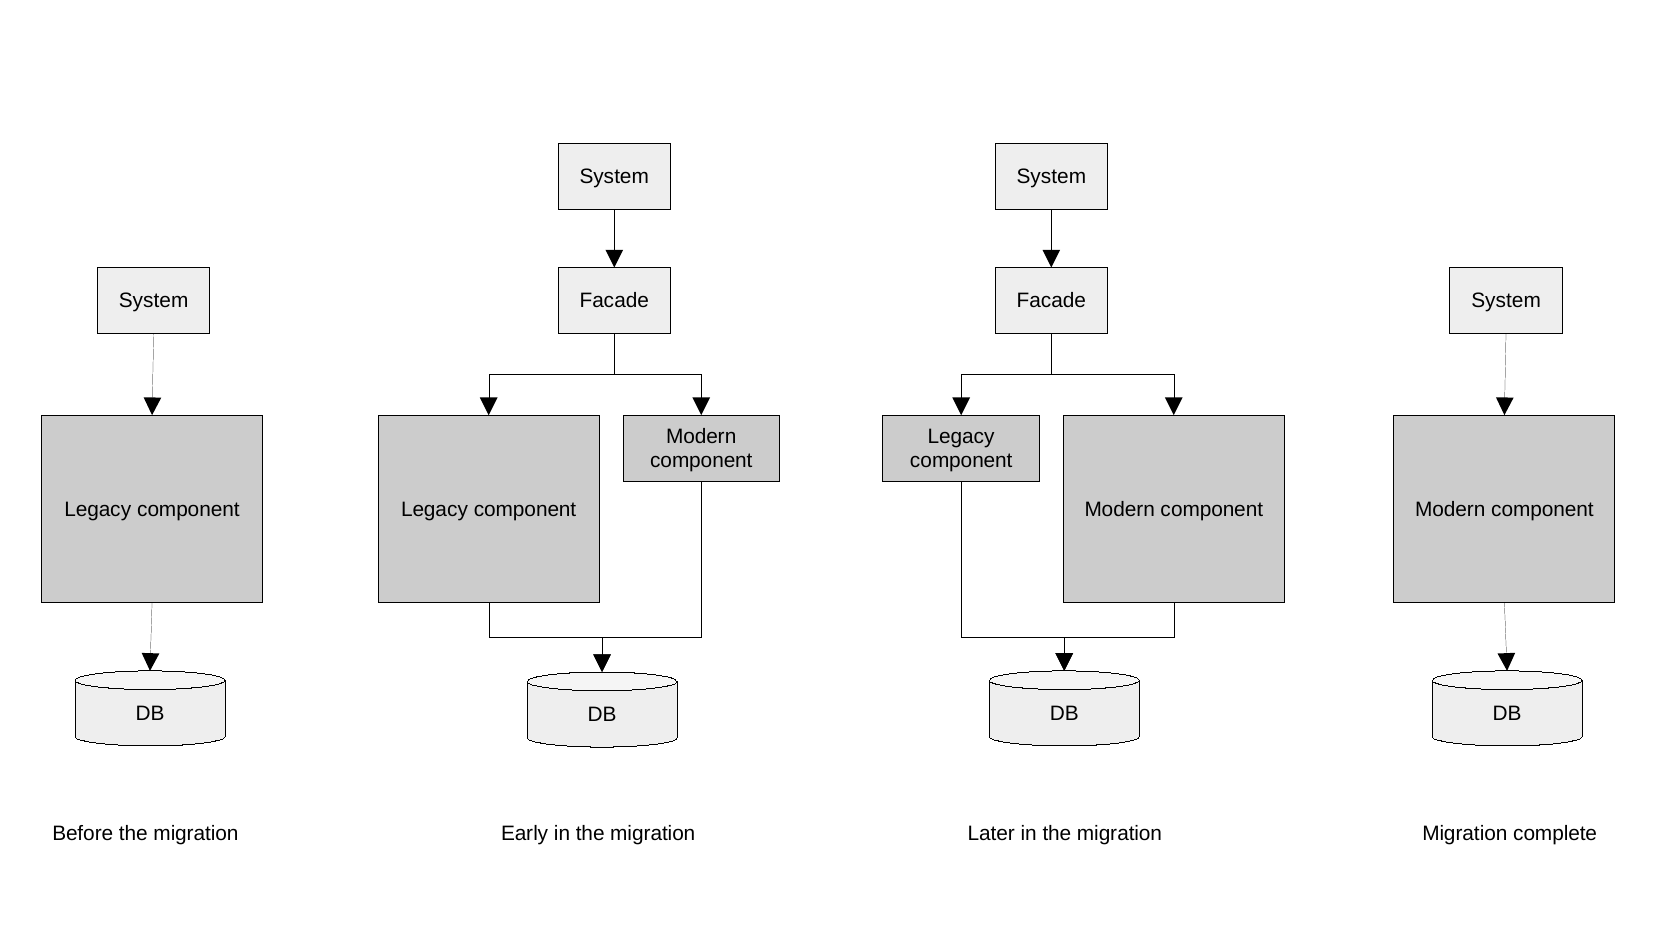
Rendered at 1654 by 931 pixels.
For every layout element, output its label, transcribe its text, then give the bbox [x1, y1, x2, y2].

text_box [0, 112, 1651, 863]
text_box Legacy component [882, 415, 1040, 482]
text_box DB [527, 682, 678, 748]
text_box Later in the migration [952, 814, 1178, 853]
text_box Facade [995, 267, 1108, 334]
text_box System [1449, 267, 1563, 334]
text_box Modern component [623, 415, 780, 482]
text_box Early in the migration [486, 814, 711, 853]
text_box DB [1432, 681, 1583, 746]
text_box Migration complete [1407, 814, 1613, 853]
text_box Modern component [1393, 415, 1615, 603]
text_box Modern component [1063, 415, 1285, 603]
text_box Legacy component [41, 415, 263, 603]
text_box Facade [558, 267, 671, 334]
text_box System [558, 143, 671, 210]
text_box DB [989, 681, 1140, 746]
text_box System [97, 267, 210, 334]
text_box DB [75, 681, 226, 746]
text_box System [995, 143, 1108, 210]
text_box Before the migration [37, 814, 254, 853]
text_box Legacy component [378, 415, 600, 603]
